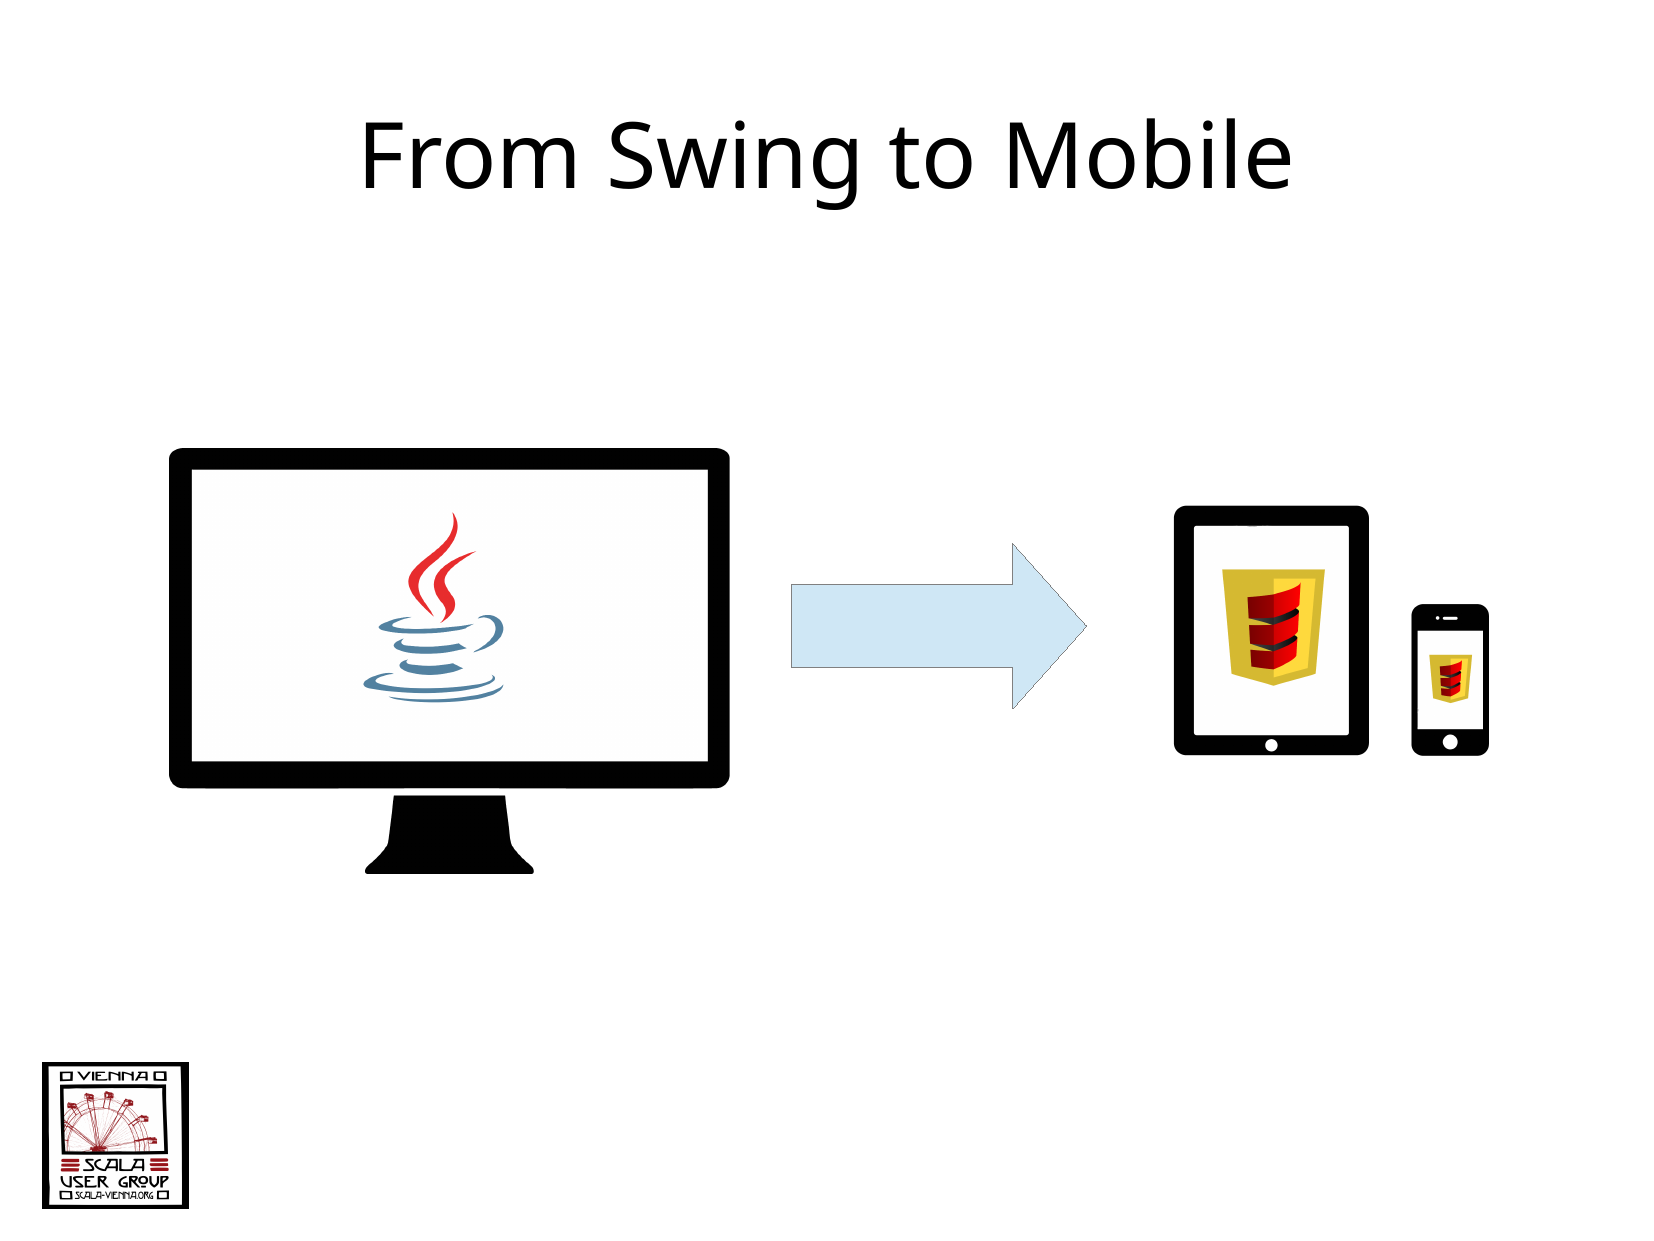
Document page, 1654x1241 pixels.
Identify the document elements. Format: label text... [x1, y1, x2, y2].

picture [42, 1062, 189, 1209]
title From Swing to Mobile [82, 49, 1571, 257]
picture [169, 448, 733, 875]
picture [1169, 502, 1489, 756]
text_box [791, 543, 1087, 709]
